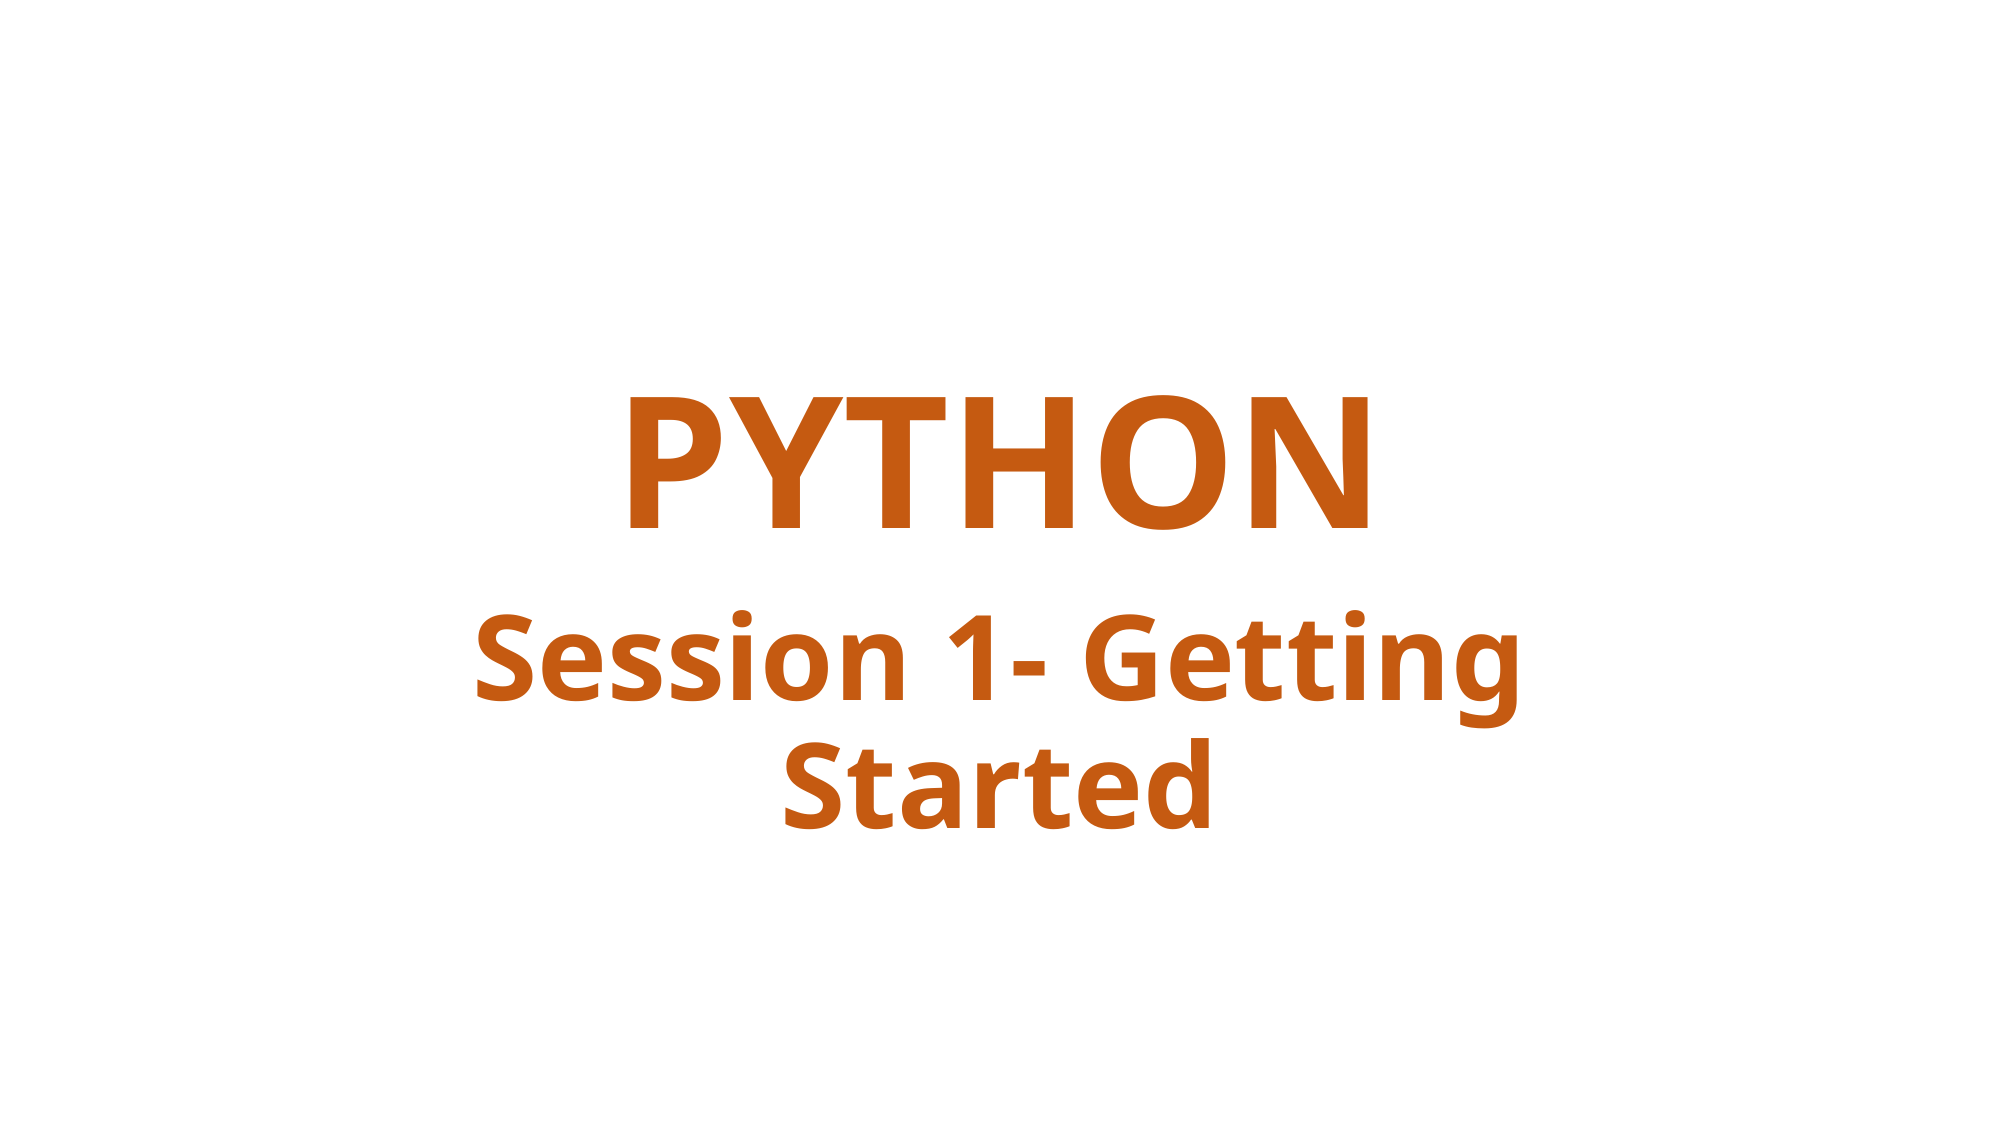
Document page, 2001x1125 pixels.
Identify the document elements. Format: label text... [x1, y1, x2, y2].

title PYTHON [249, 72, 1750, 576]
subtitle Session 1- Getting Started [249, 590, 1750, 863]
